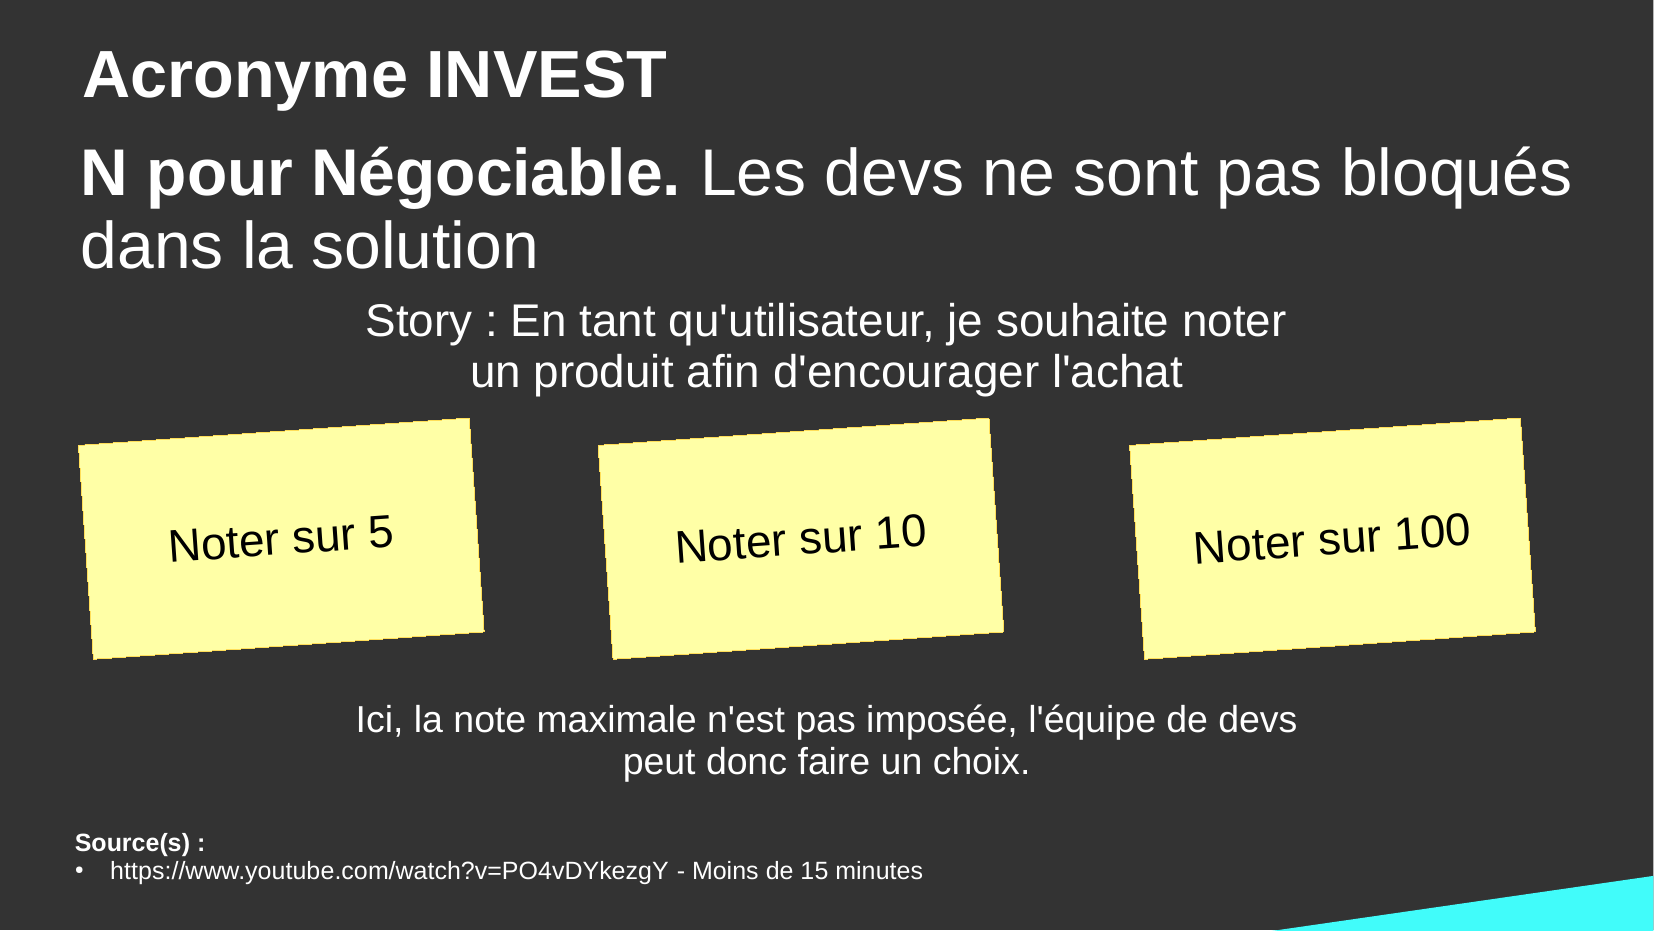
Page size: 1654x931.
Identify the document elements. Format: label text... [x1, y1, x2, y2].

text_box Story : En tant qu'utilisateur, je souhaite noter un produit afin d'encourager l'achat [336, 287, 1317, 406]
text_box [1271, 875, 1654, 931]
text_box Noter sur 100 [1129, 418, 1536, 660]
text_box Source(s) : https://www.youtube.com/watch?v=PO4vDYkezgY - Moins de 15 minutes [60, 821, 1546, 921]
title Acronyme INVEST [82, 37, 1571, 122]
text_box Noter sur 5 [78, 418, 485, 660]
list N pour Négociable. Les devs ne sont pas bloqués dans la solution [80, 135, 1620, 284]
text_box Noter sur 10 [598, 418, 1004, 660]
text_box Ici, la note maximale n'est pas imposée, l'équipe de devs peut donc faire un choix. [336, 690, 1317, 790]
